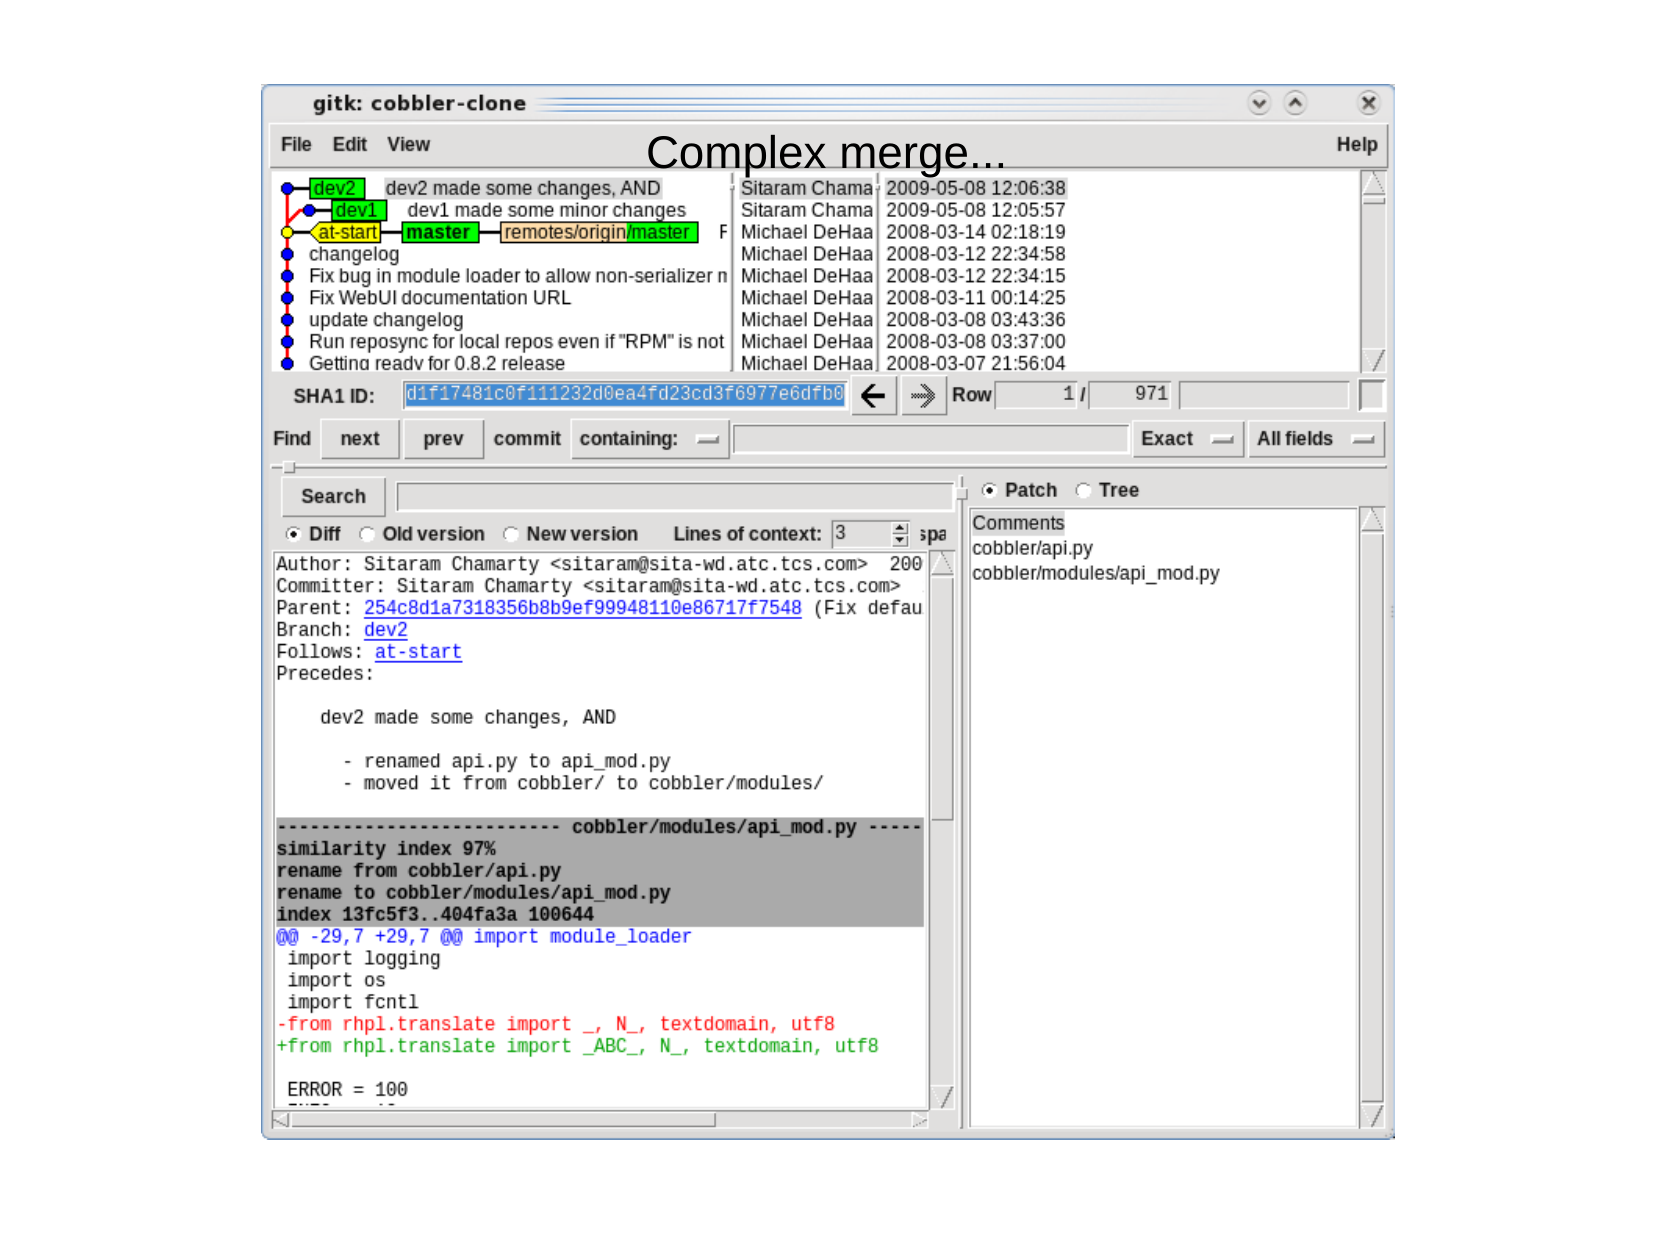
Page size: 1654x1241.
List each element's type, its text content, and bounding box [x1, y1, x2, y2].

title Complex merge... [82, 56, 1571, 250]
picture [261, 250, 1395, 1140]
